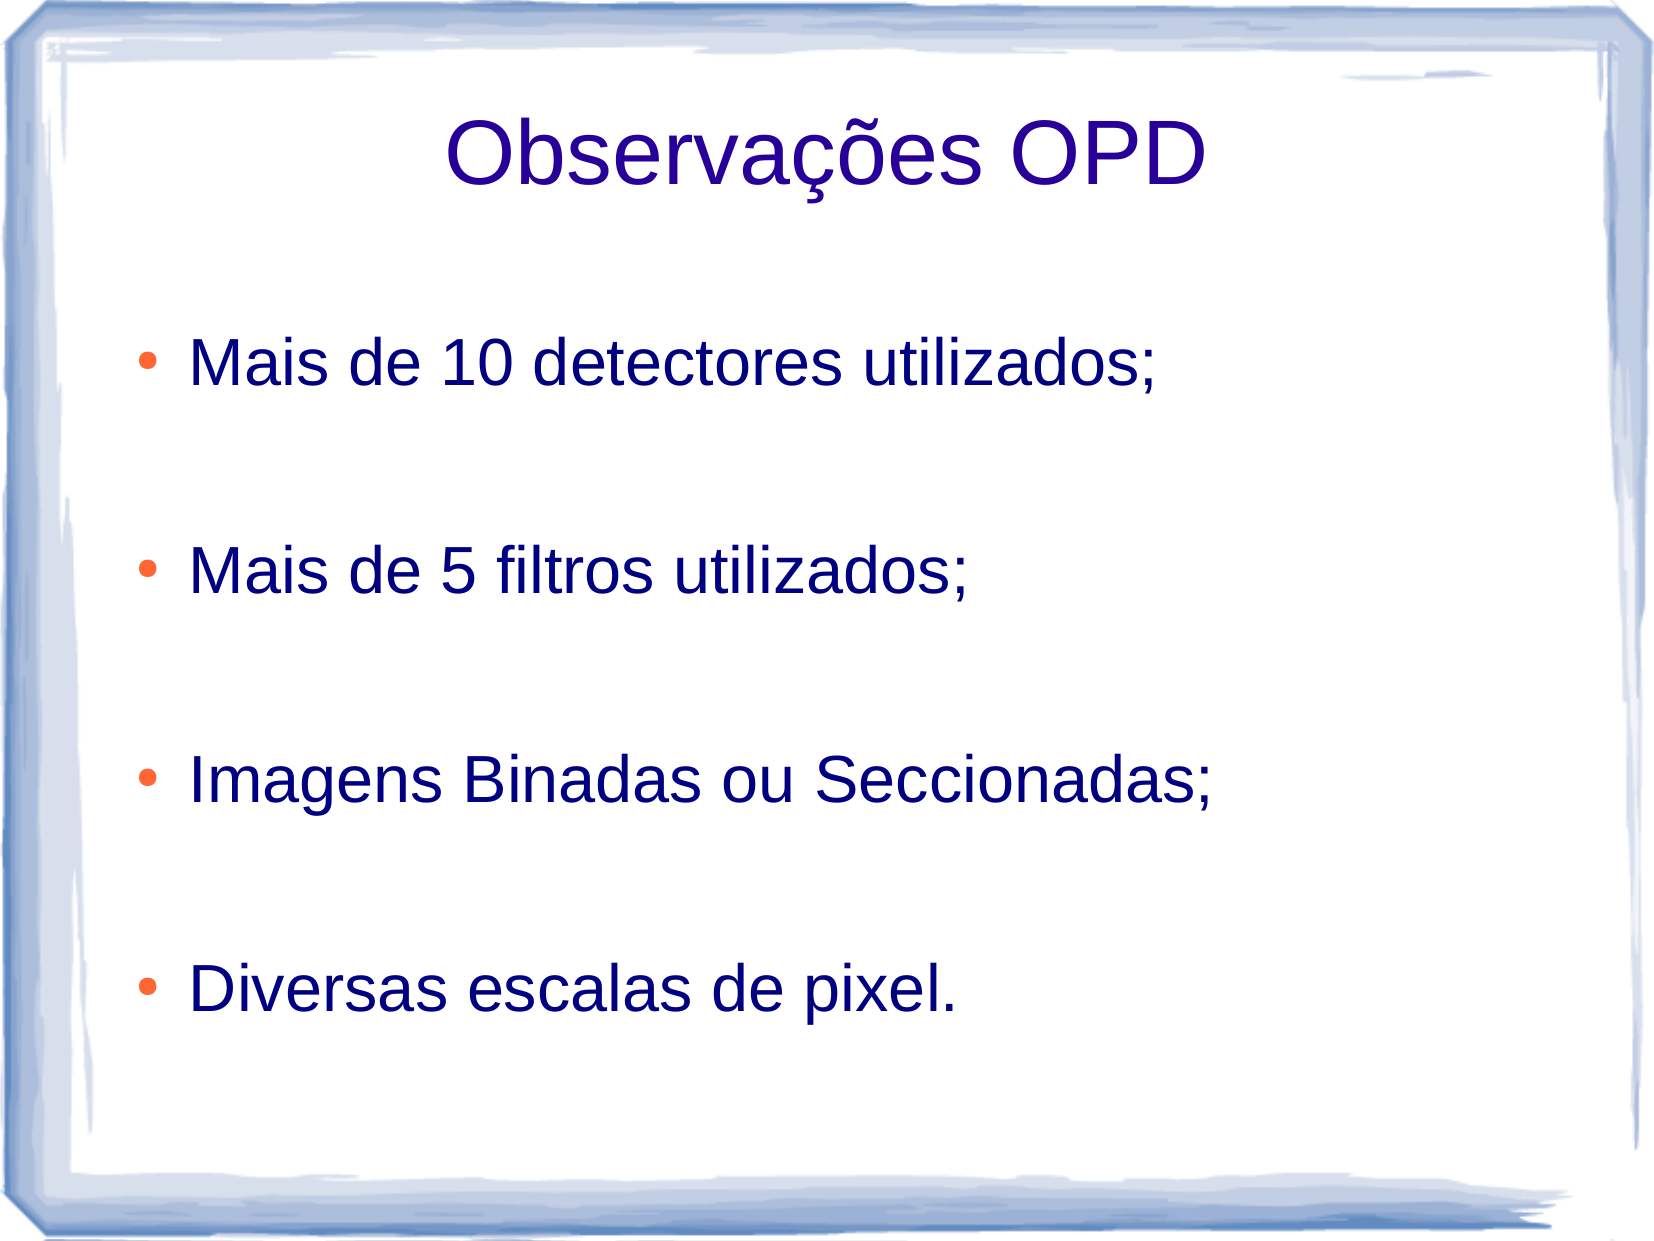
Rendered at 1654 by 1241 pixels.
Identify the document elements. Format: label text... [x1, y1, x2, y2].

list Mais de 10 detectores utilizados; Mais de 5 filtros utilizados; Imagens Binadas ou Seccionadas; Diversas escalas de pixel. [118, 324, 1571, 1045]
picture [0, 0, 1654, 1241]
title Observações OPD [82, 49, 1571, 257]
